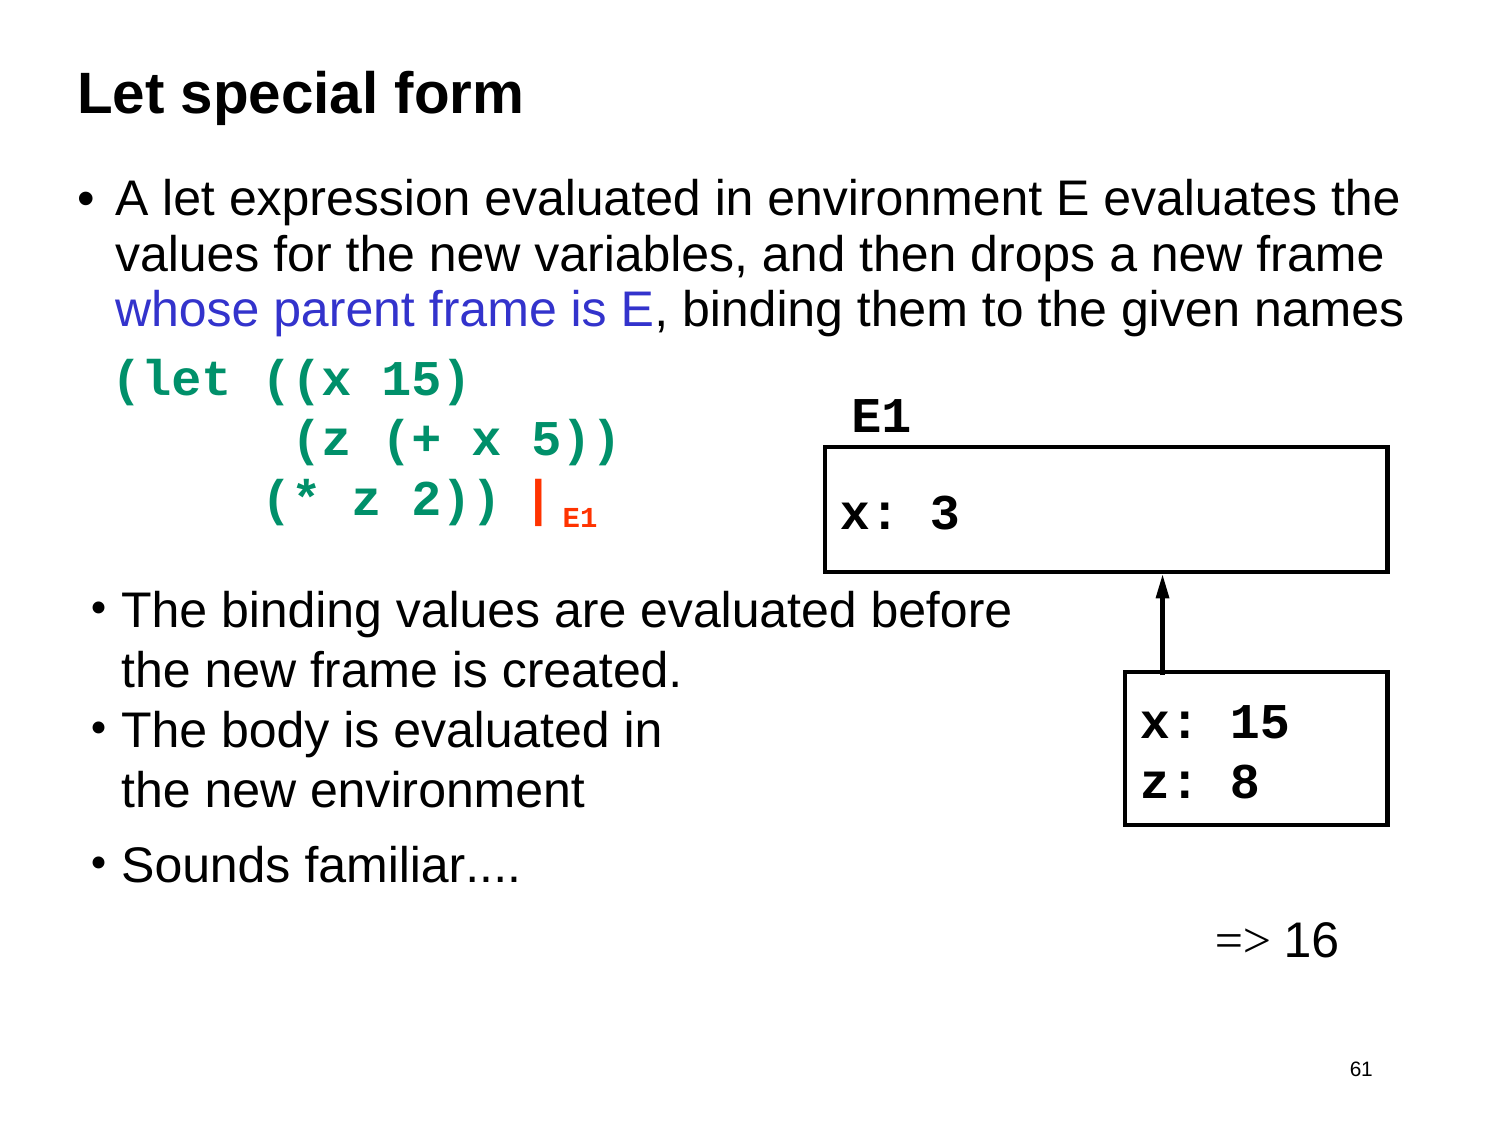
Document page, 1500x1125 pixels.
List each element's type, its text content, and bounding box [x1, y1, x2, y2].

text_box x: 15 z: 8 [1124, 672, 1388, 825]
text_box Sounds familiar.... [75, 825, 537, 901]
text_box => 16 [1200, 900, 1355, 975]
list A let expression evaluated in environment E evaluates the values for the new variables, and then drops a new frame whose parent frame is E, binding them to the given names [62, 162, 1450, 376]
text_box The binding values are evaluated before the new frame is created. The body is evaluated in the new environment [75, 570, 1051, 863]
title Let special form [62, 24, 1338, 162]
text_box E1 [836, 374, 927, 451]
text_box x: 3 [824, 447, 1388, 573]
text_box (let ((x 15) (z (+ x 5)) (* z 2)) | E1 [96, 376, 637, 542]
